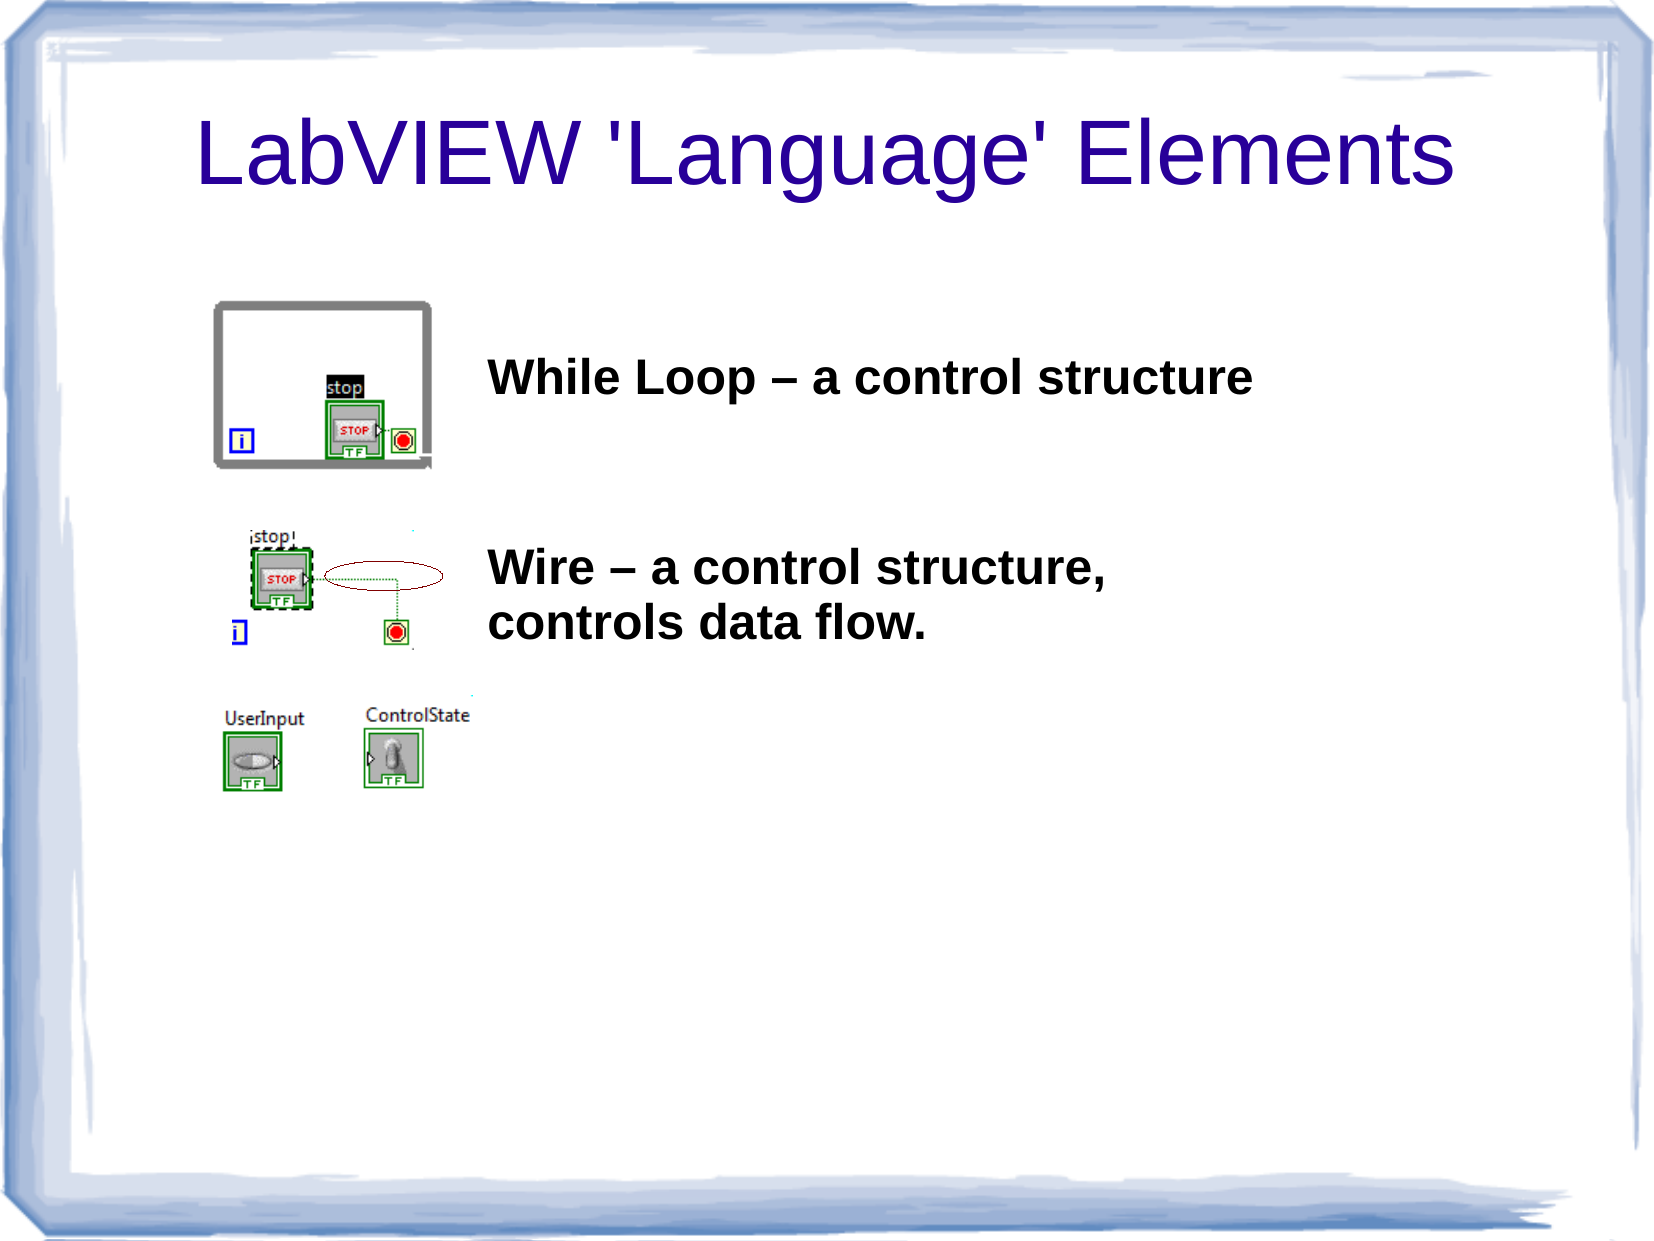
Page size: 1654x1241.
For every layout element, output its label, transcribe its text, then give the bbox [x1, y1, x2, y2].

title LabVIEW 'Language' Elements [82, 56, 1571, 250]
picture [0, 0, 1654, 1241]
text_box While Loop – a control structure [472, 341, 1329, 414]
text_box Wire – a control structure, controls data flow. [472, 531, 1329, 661]
text_box [324, 561, 443, 591]
